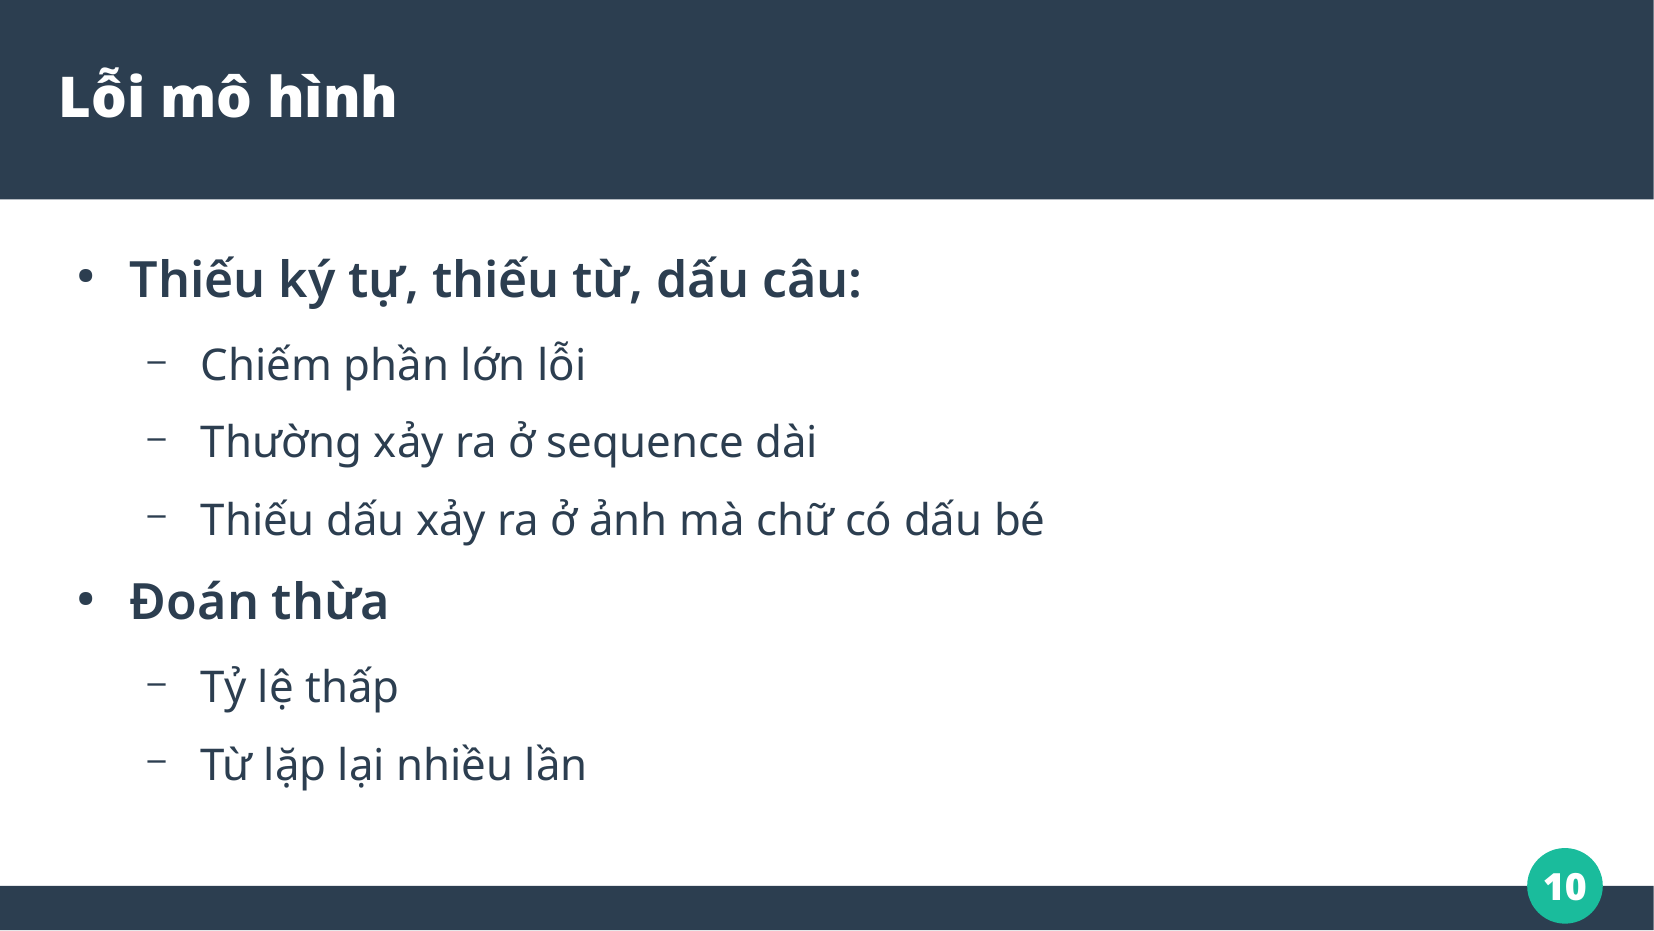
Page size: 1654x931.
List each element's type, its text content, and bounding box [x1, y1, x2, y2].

list Thiếu ký tự, thiếu từ, dấu câu: Chiếm phần lớn lỗi Thường xảy ra ở sequence dài Thiếu dấu xảy ra ở ảnh mà chữ có dấu bé Đoán thừa Tỷ lệ thấp Từ lặp lại nhiều lần [59, 243, 1595, 864]
title Lỗi mô hình [59, 37, 1595, 155]
